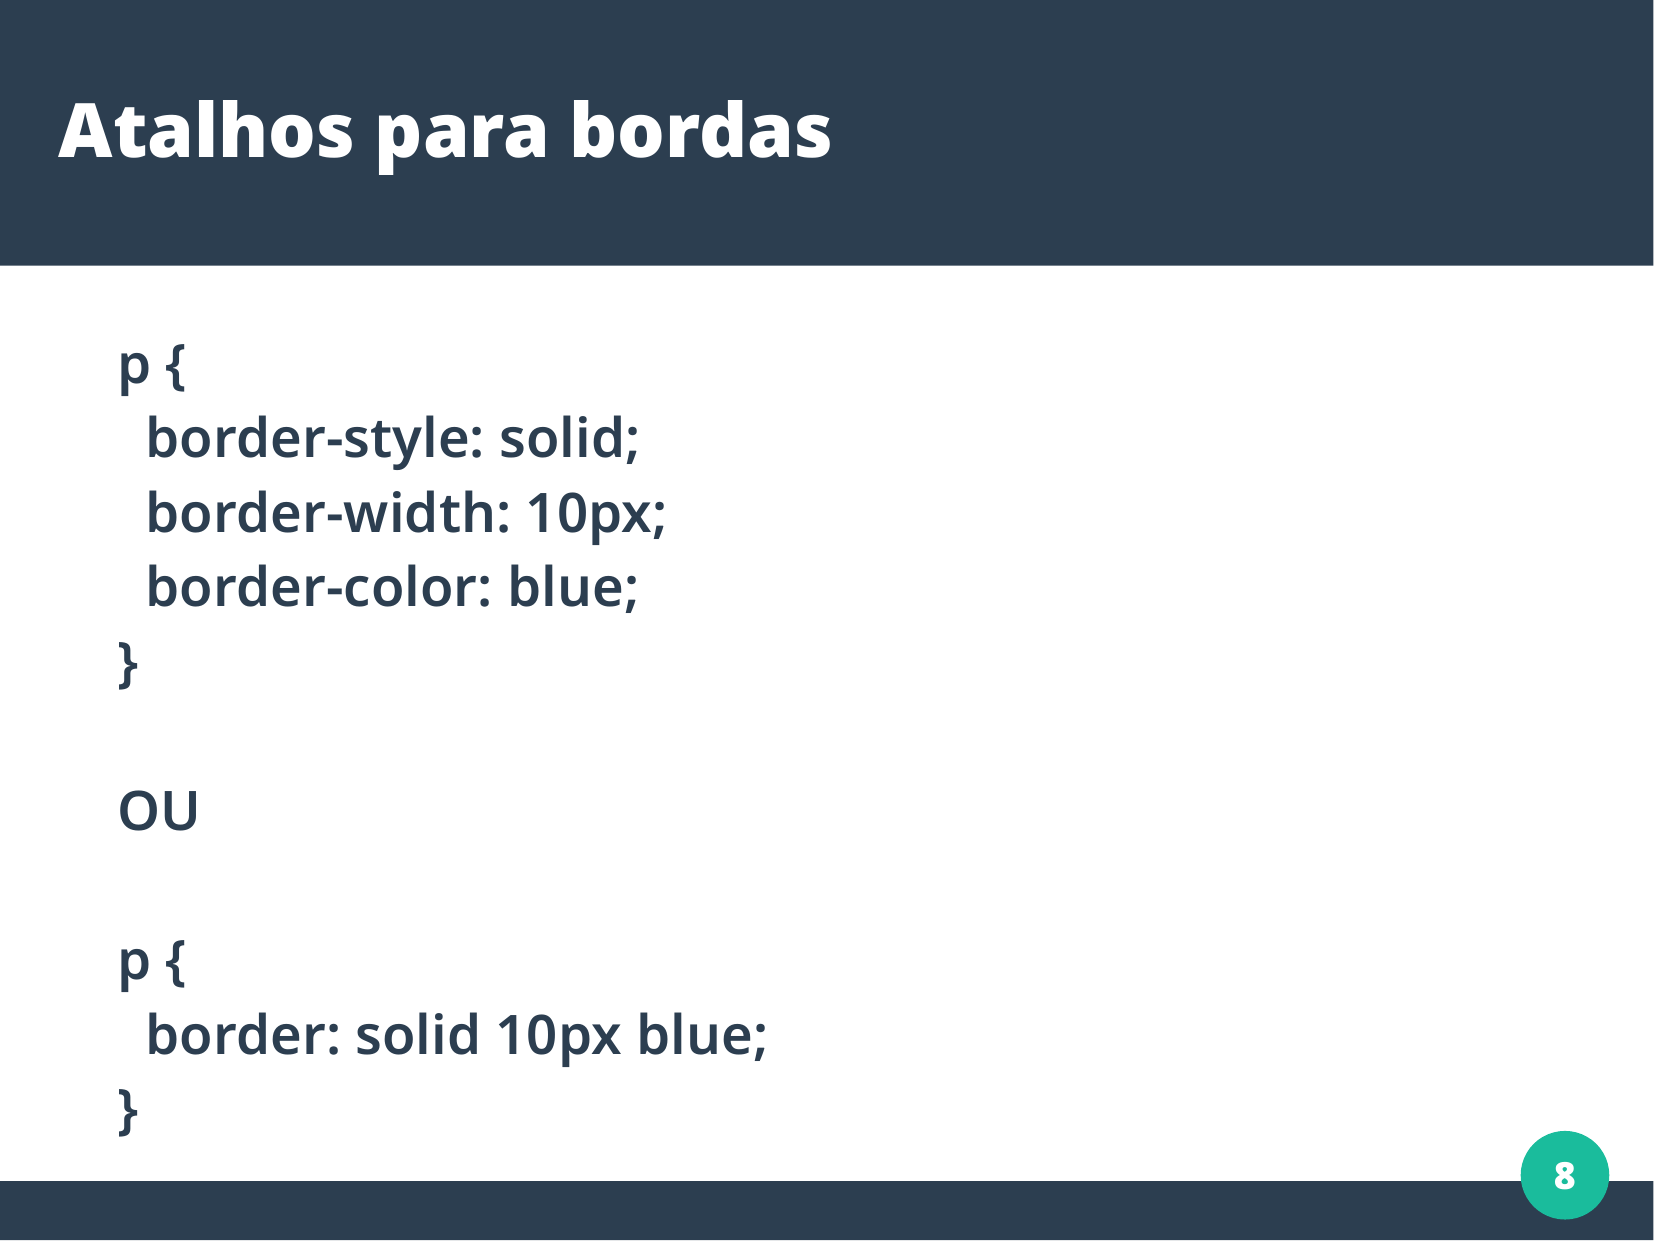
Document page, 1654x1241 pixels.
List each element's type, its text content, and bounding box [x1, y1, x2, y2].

list p { border-style: solid; border-width: 10px; border-color: blue; } OU p { border: solid 10px blue; } [59, 324, 1595, 1152]
title Atalhos para bordas [59, 49, 1595, 207]
